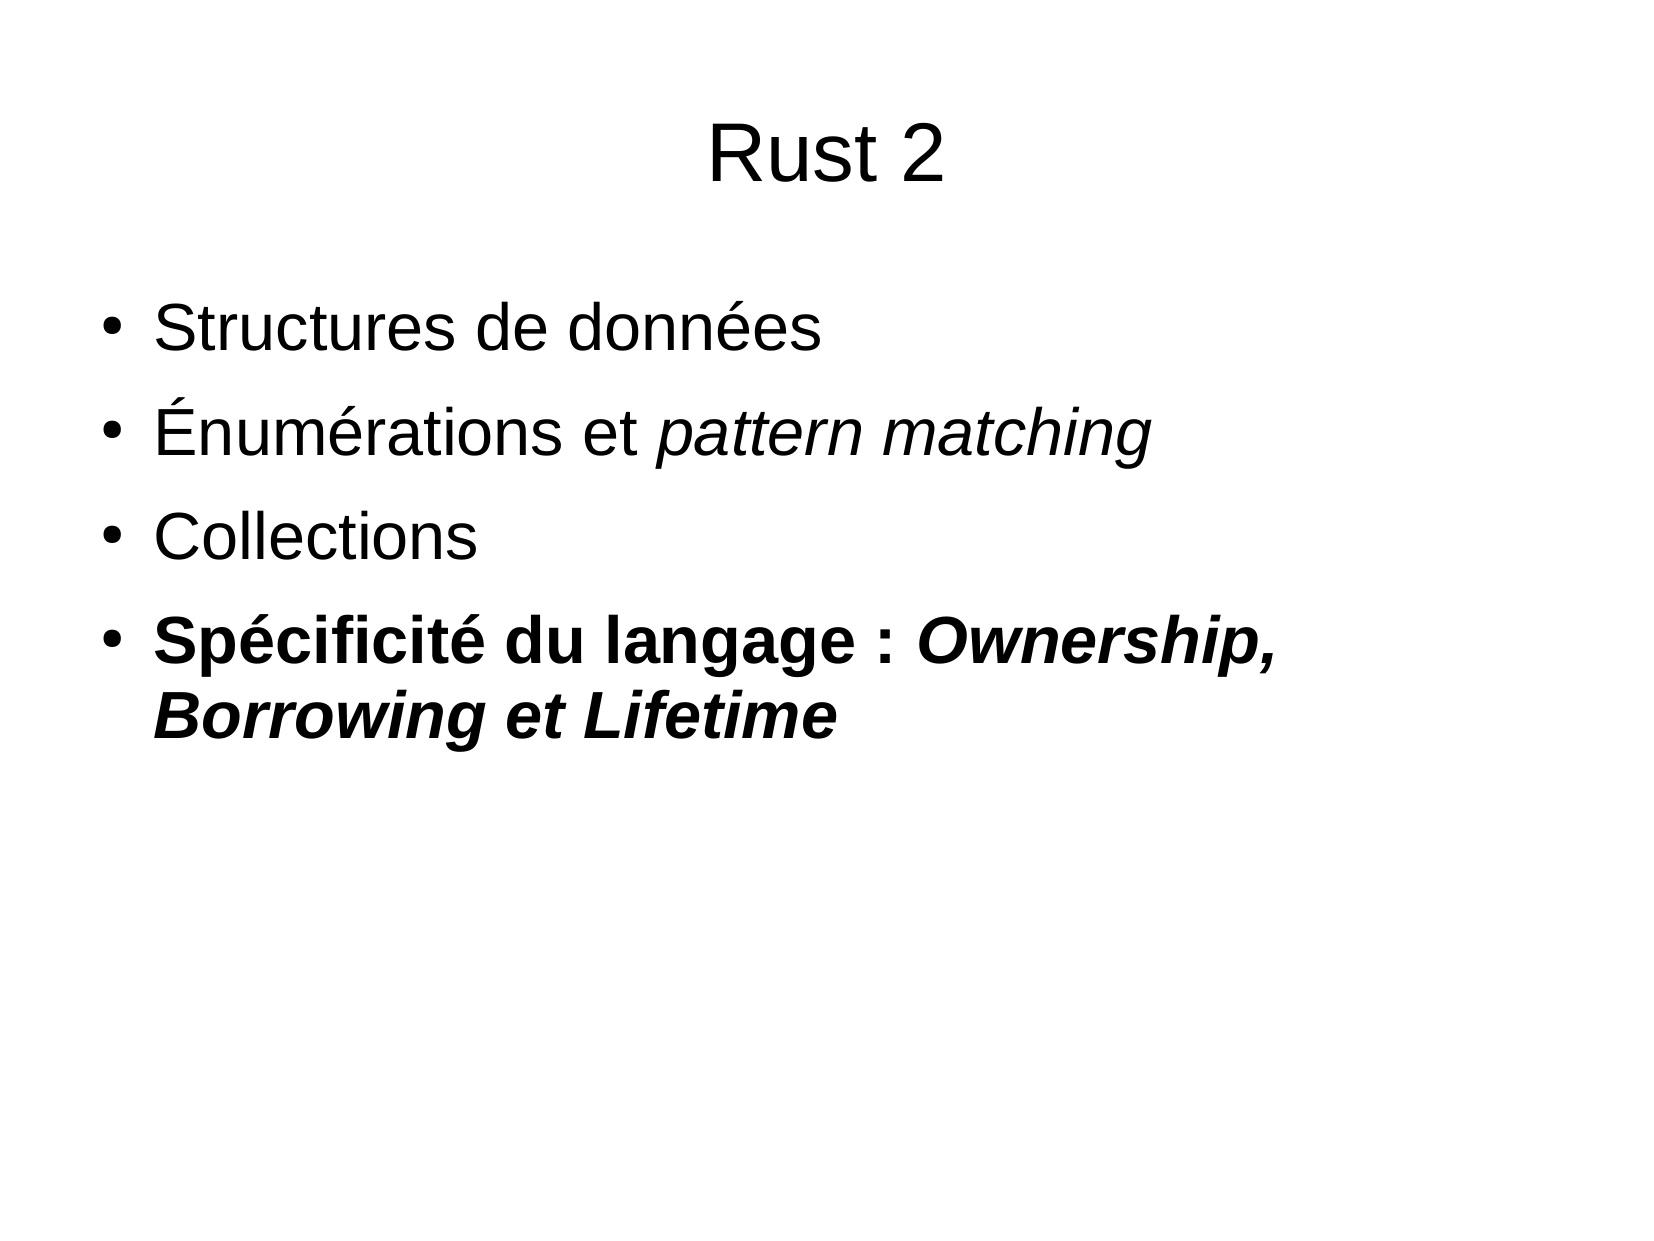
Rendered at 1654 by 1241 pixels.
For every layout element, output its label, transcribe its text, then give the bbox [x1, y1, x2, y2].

list Structures de données Énumérations et pattern matching Collections Spécificité du langage : Ownership, Borrowing et Lifetime [82, 290, 1571, 1010]
title Rust 2 [82, 49, 1571, 257]
